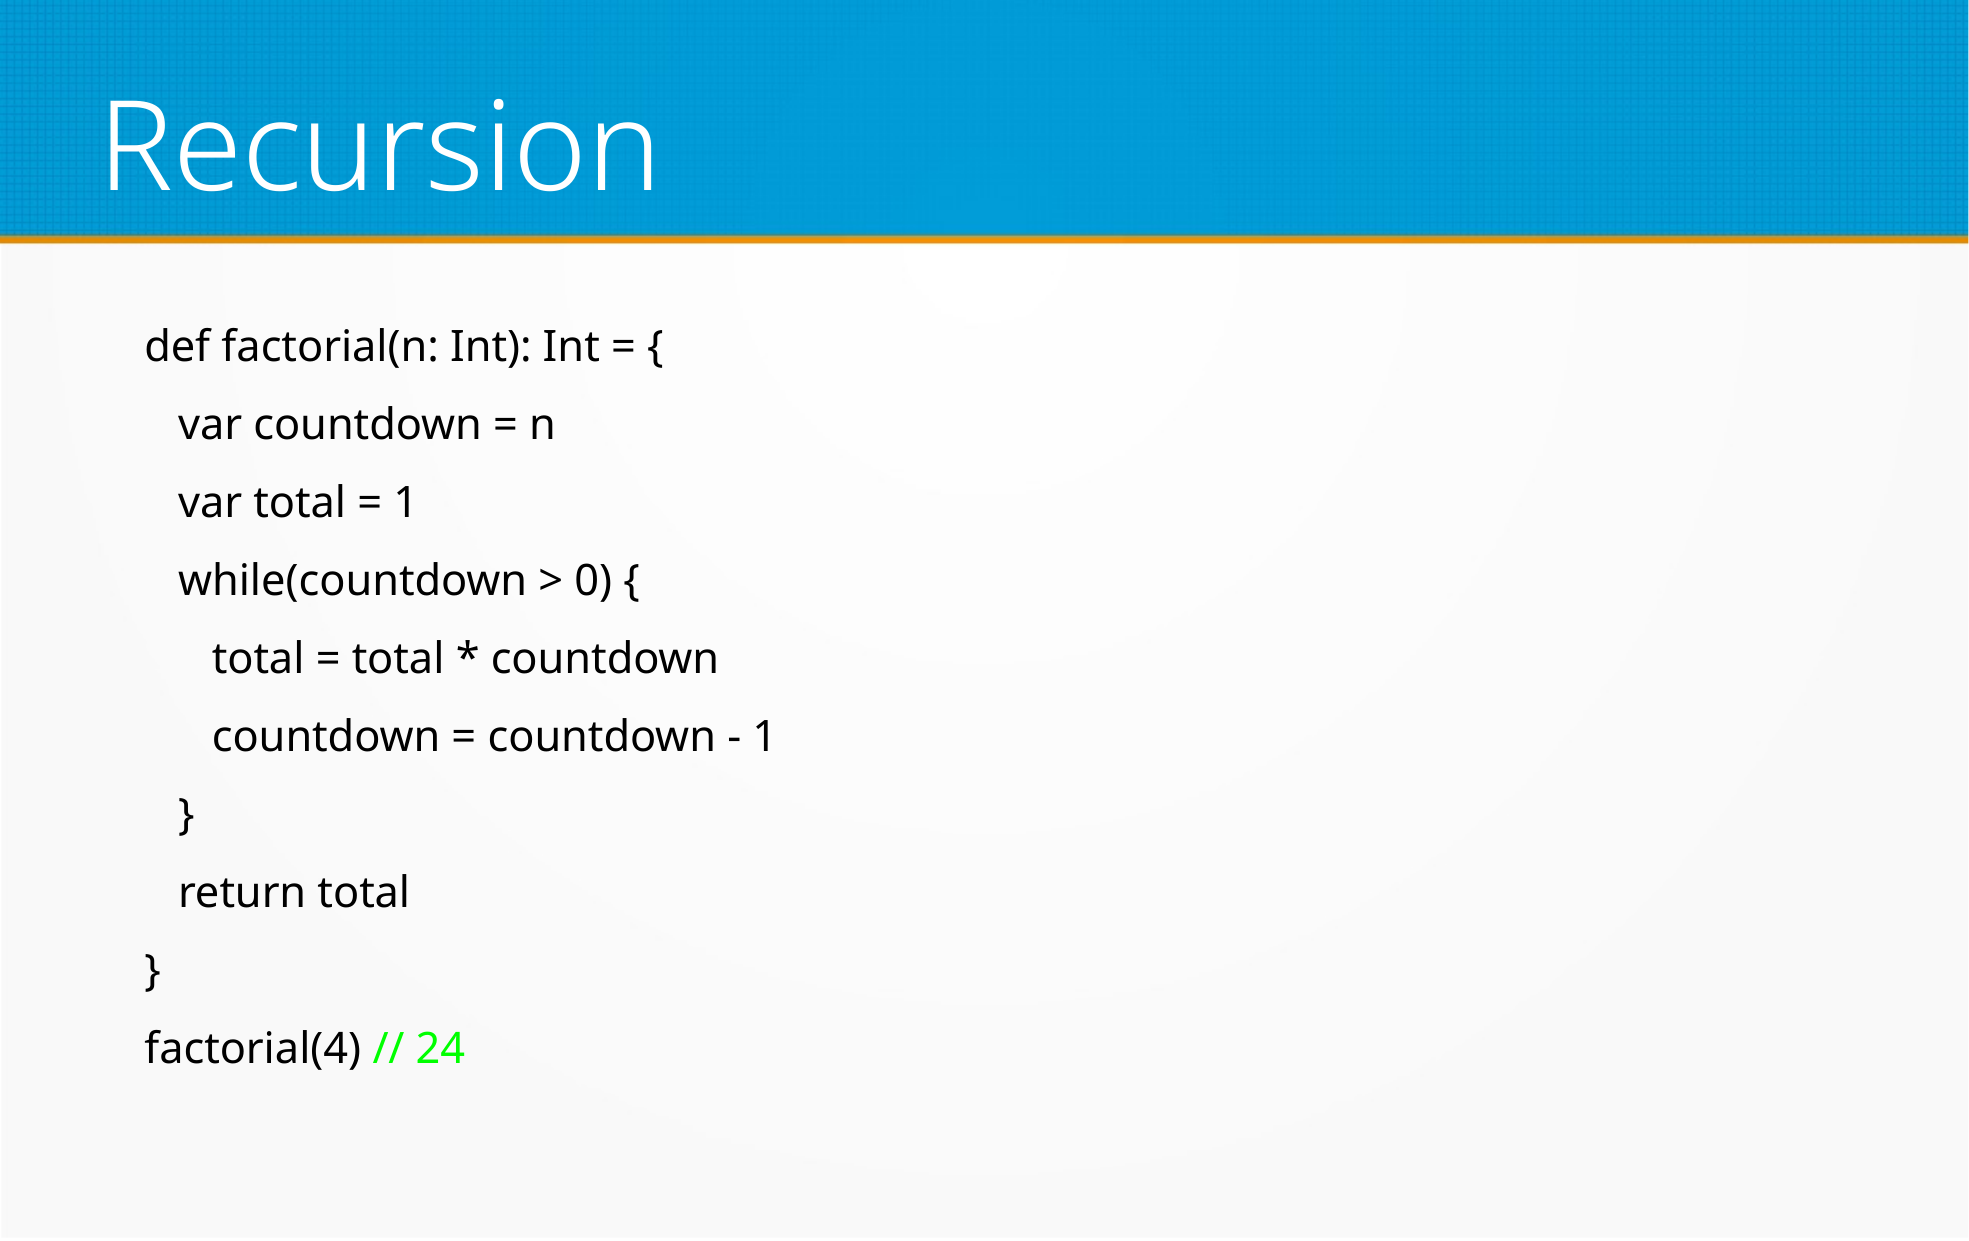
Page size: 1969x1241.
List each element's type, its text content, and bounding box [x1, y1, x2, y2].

picture [0, 233, 1969, 1241]
list def factorial(n: Int): Int = { var countdown = n var total = 1 while(countdown > 0) { total = total * countdown countdown = countdown - 1 } return total } factorial(4) // 24 [98, 315, 1861, 1081]
title Recursion [98, 19, 1870, 227]
